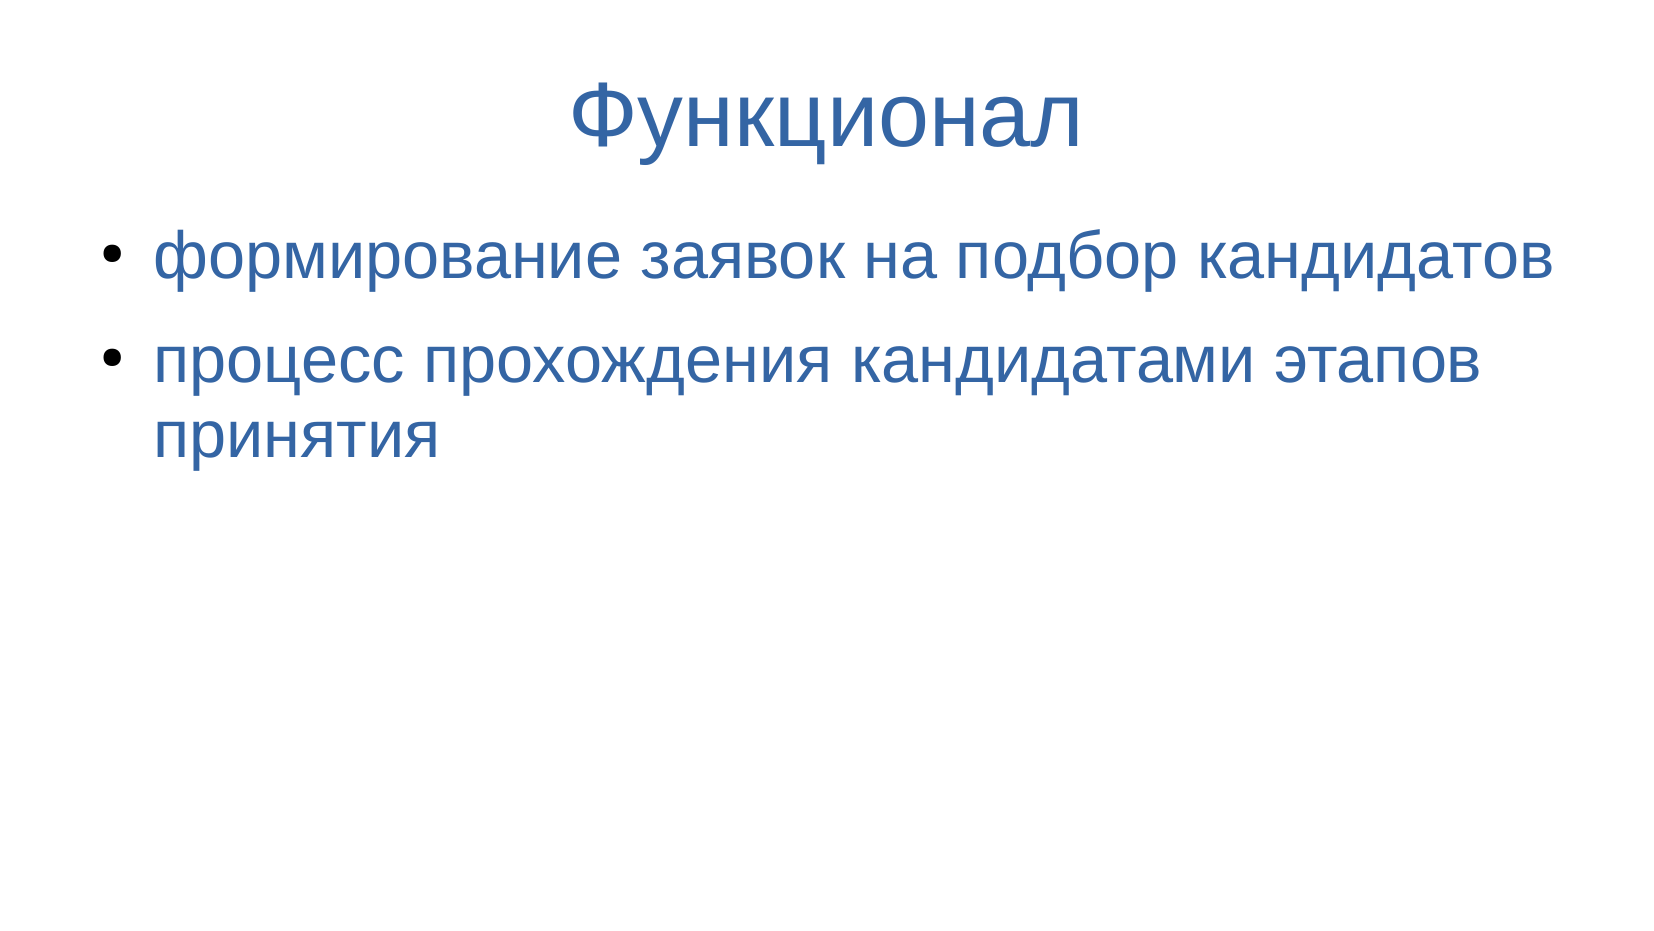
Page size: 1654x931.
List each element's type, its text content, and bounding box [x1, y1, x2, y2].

title Функционал [82, 37, 1571, 193]
list формирование заявок на подбор кандидатов процесс прохождения кандидатами этапов принятия [82, 217, 1571, 758]
